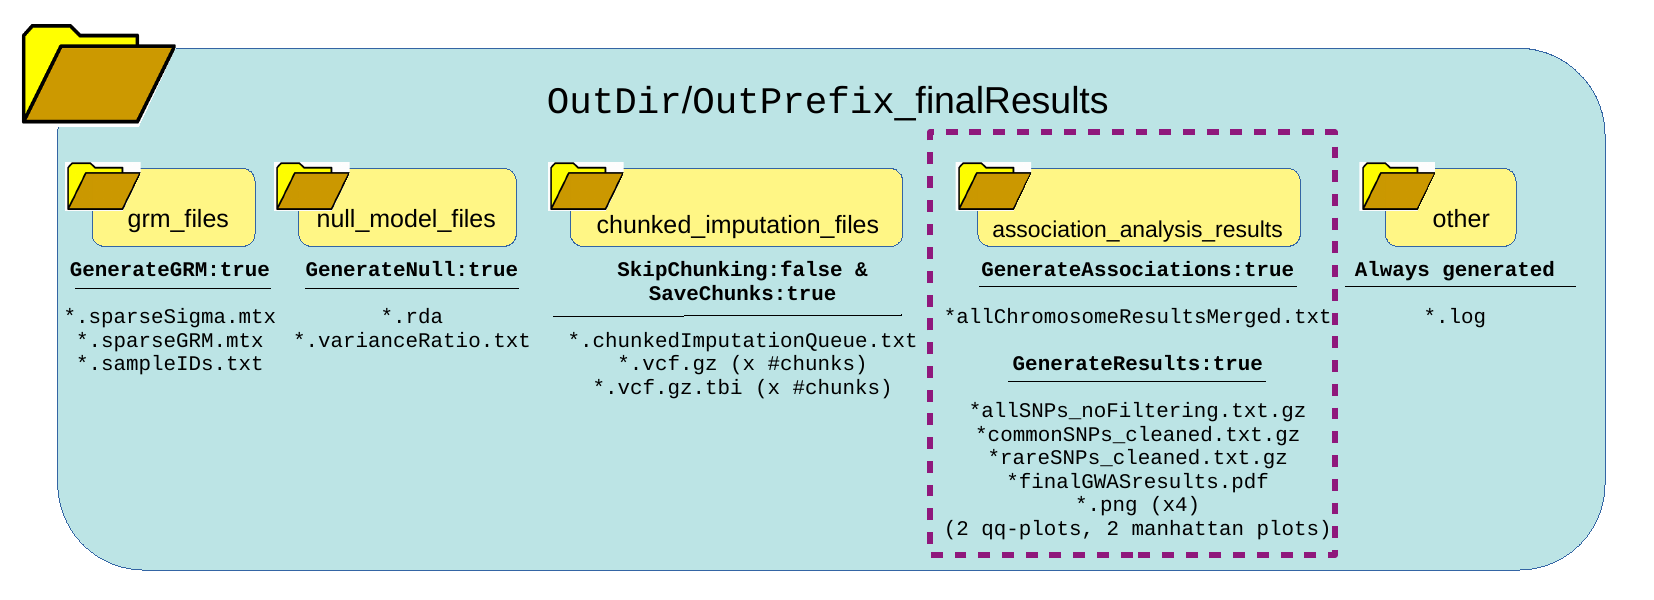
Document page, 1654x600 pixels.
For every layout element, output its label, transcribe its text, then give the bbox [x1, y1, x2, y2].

text_box OutDir/OutPrefix_finalResults [532, 72, 1126, 133]
picture [1359, 162, 1435, 211]
picture [16, 24, 176, 127]
text_box null_model_files [301, 197, 512, 228]
text_box Always generated *.log [1312, 228, 1598, 415]
text_box [57, 48, 1606, 571]
text_box association_analysis_results [977, 209, 1301, 228]
text_box GenerateGRM:true *.sparseSigma.mtx *.sparseGRM.mtx *.sampleIDs.txt [27, 228, 269, 415]
text_box GenerateNull:true *.rda *.varianceRatio.txt [269, 228, 540, 415]
text_box GenerateAssociations:true *allChromosomeResultsMerged.txt GenerateResults:true *allSNPs_noFiltering.txt.gz *commonSNPs_cleaned.txt.gz *rareSNPs_cleaned.txt.gz *finalGWASresults.pdf *.png (x4) (2 qq-plots, 2 manhattan plots) [924, 228, 1351, 596]
text_box SkipChunking:false & SaveChunks:true *.chunkedImputationQueue.txt *.vcf.gz (x #chunks) *.vcf.gz.tbi (x #chunks) [540, 228, 946, 455]
picture [65, 162, 141, 211]
picture [955, 162, 1032, 211]
text_box chunked_imputation_files [581, 203, 900, 228]
picture [548, 162, 624, 211]
picture [274, 162, 350, 211]
text_box grm_files [112, 197, 256, 228]
text_box other [1418, 197, 1513, 228]
text_box [57, 415, 924, 571]
